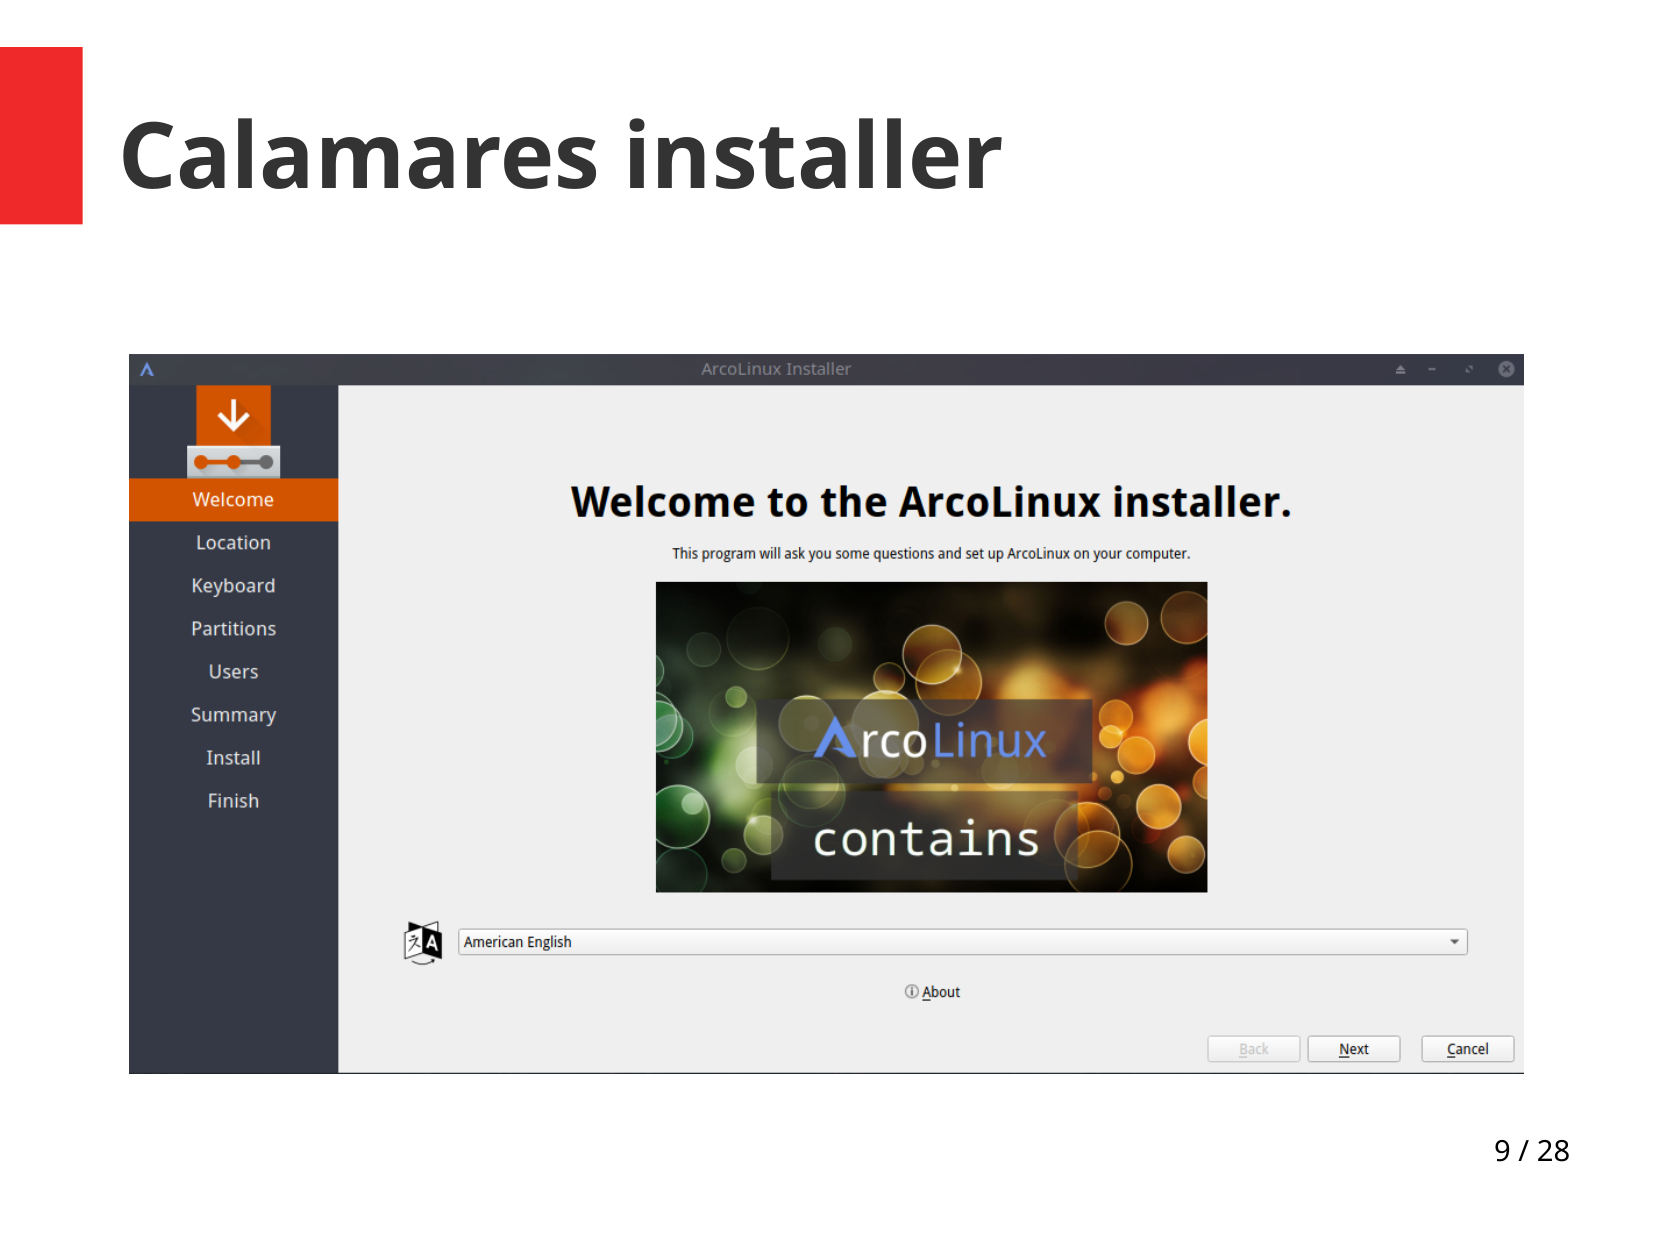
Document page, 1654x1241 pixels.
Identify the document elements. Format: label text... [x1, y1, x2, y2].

picture [129, 354, 1524, 1074]
title Calamares installer [118, 49, 1571, 257]
